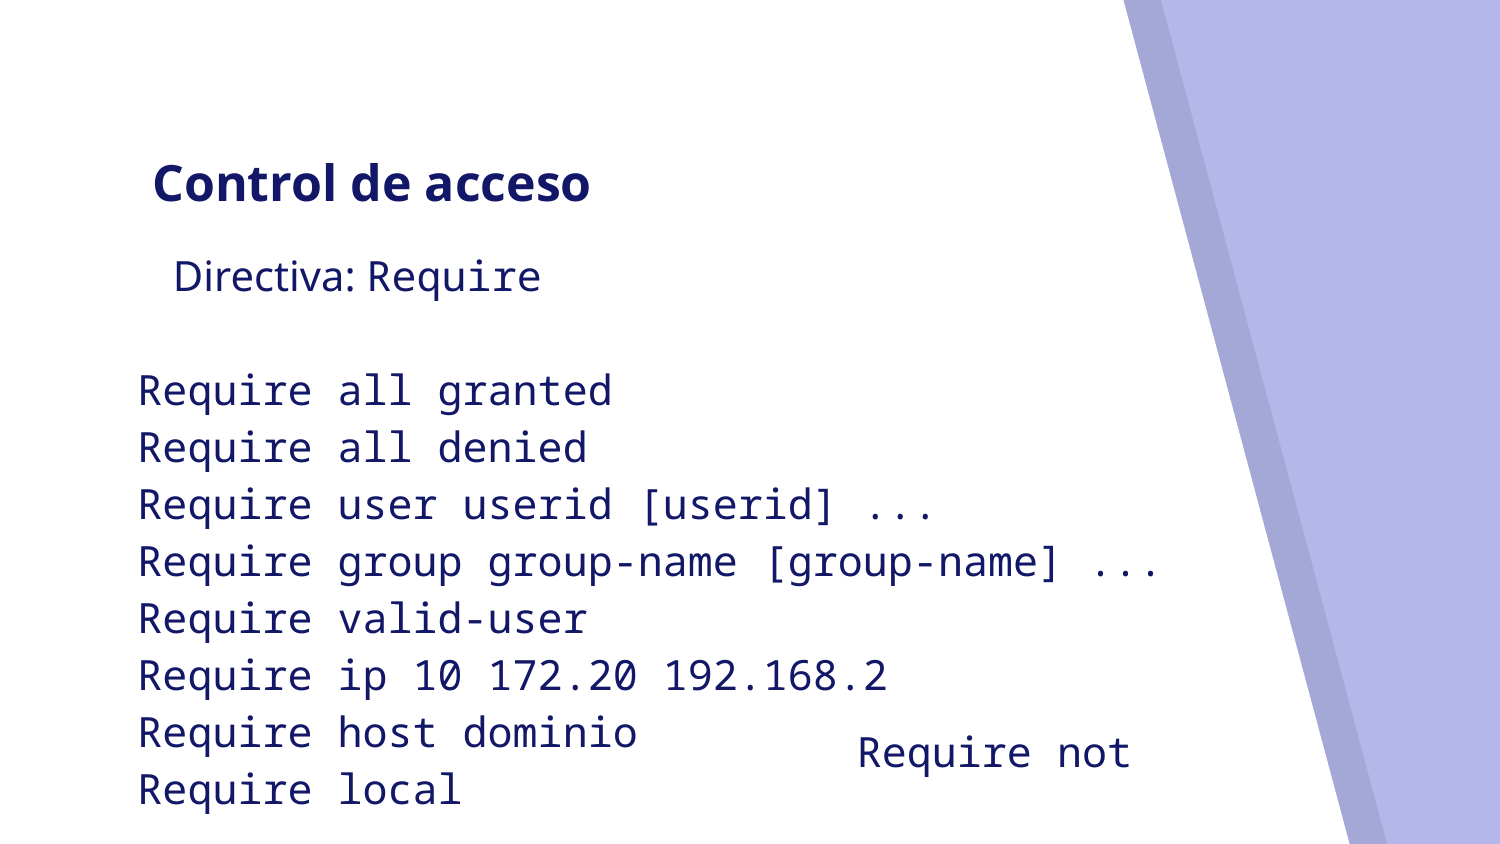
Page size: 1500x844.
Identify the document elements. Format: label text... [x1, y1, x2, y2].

text_box Require not [810, 723, 1500, 844]
title Control de acceso [137, 146, 1011, 227]
text_box Directiva: Require Require all granted Require all denied Require user userid [userid] ... Require group group-name [group-name] ... Require valid-user Require ip 10 172.20 192.168.2 Require host dominio Require local [137, 246, 1241, 844]
